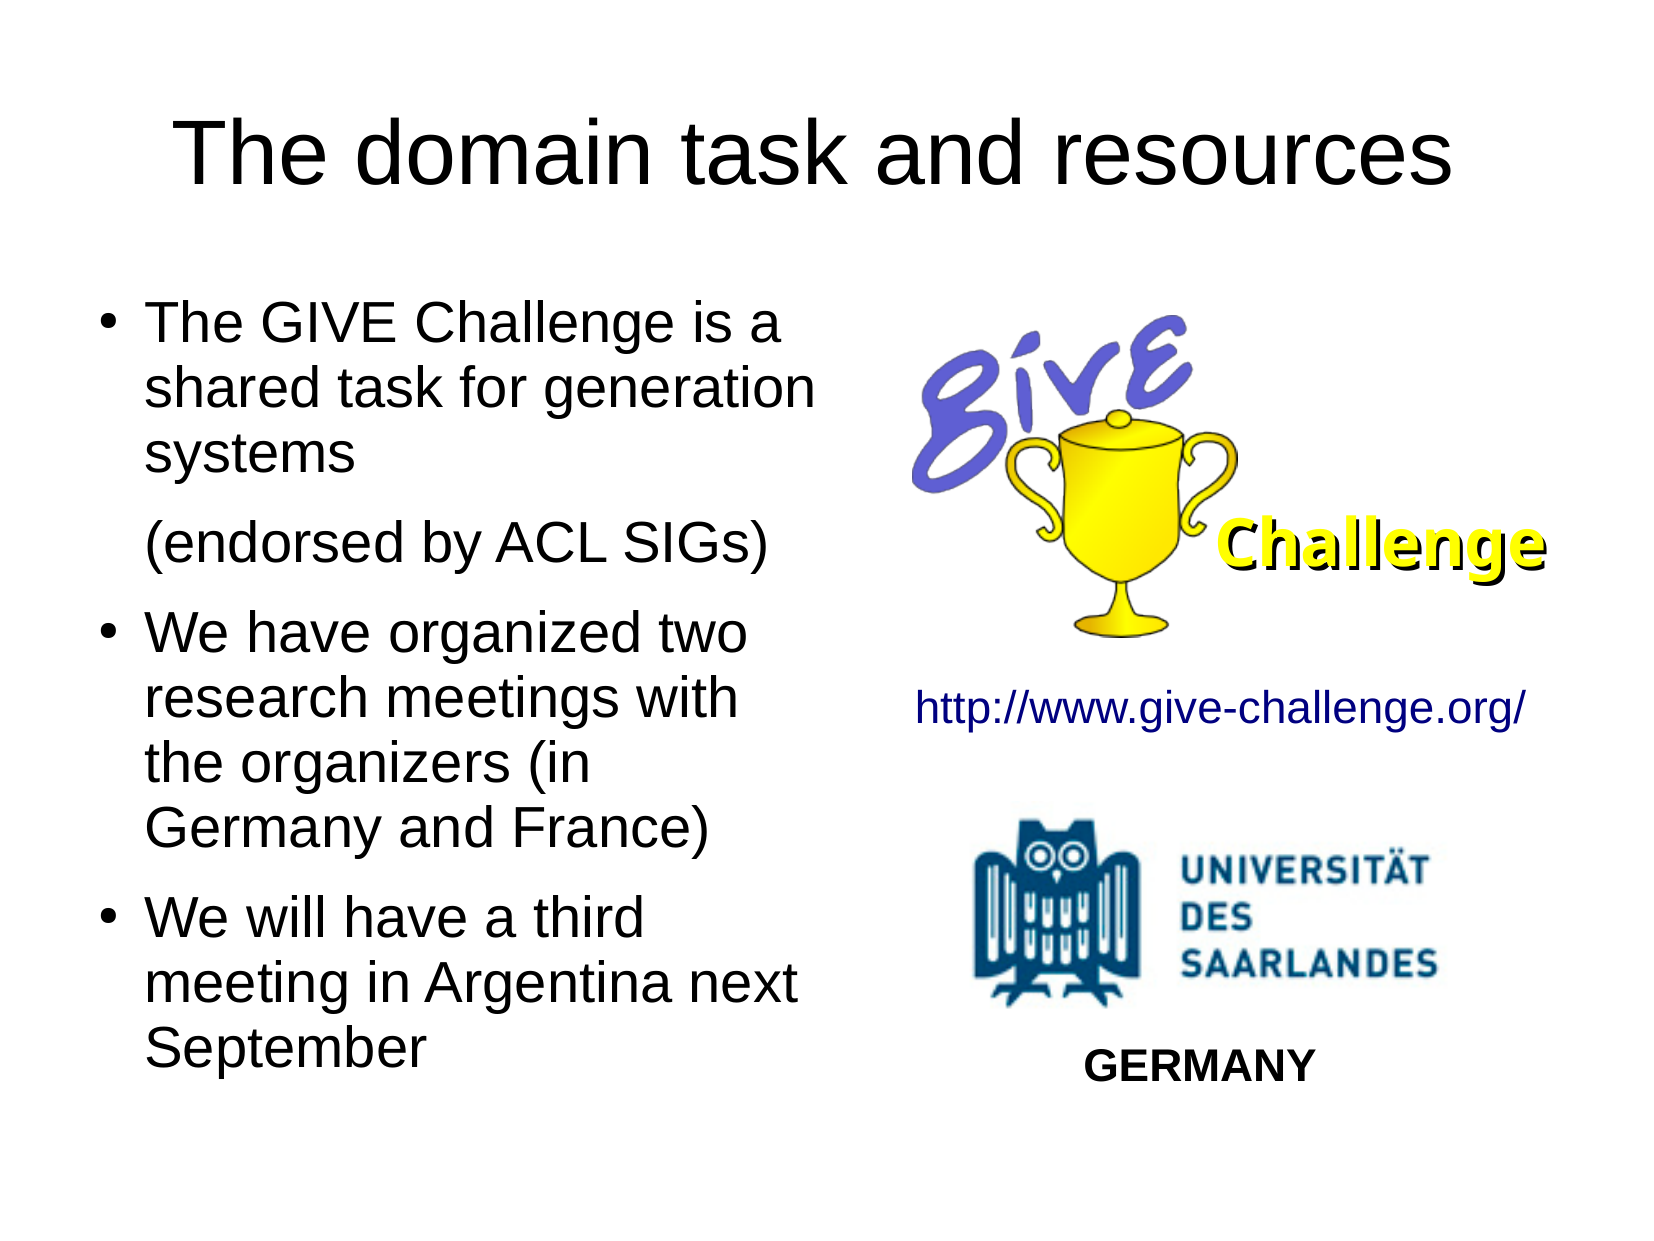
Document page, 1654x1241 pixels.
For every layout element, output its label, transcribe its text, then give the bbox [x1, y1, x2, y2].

list The GIVE Challenge is a shared task for generation systems (endorsed by ACL SIGs) We have organized two research meetings with the organizers (in Germany and France) We will have a third meeting in Argentina next September [82, 290, 826, 1088]
text_box GERMANY [975, 1032, 1426, 1107]
title The domain task and resources [82, 49, 1571, 257]
text_box http://www.give-challenge.org/ [900, 675, 1613, 747]
text_box Challenge [1200, 487, 1576, 607]
picture [912, 315, 1238, 638]
picture [950, 801, 1463, 1027]
